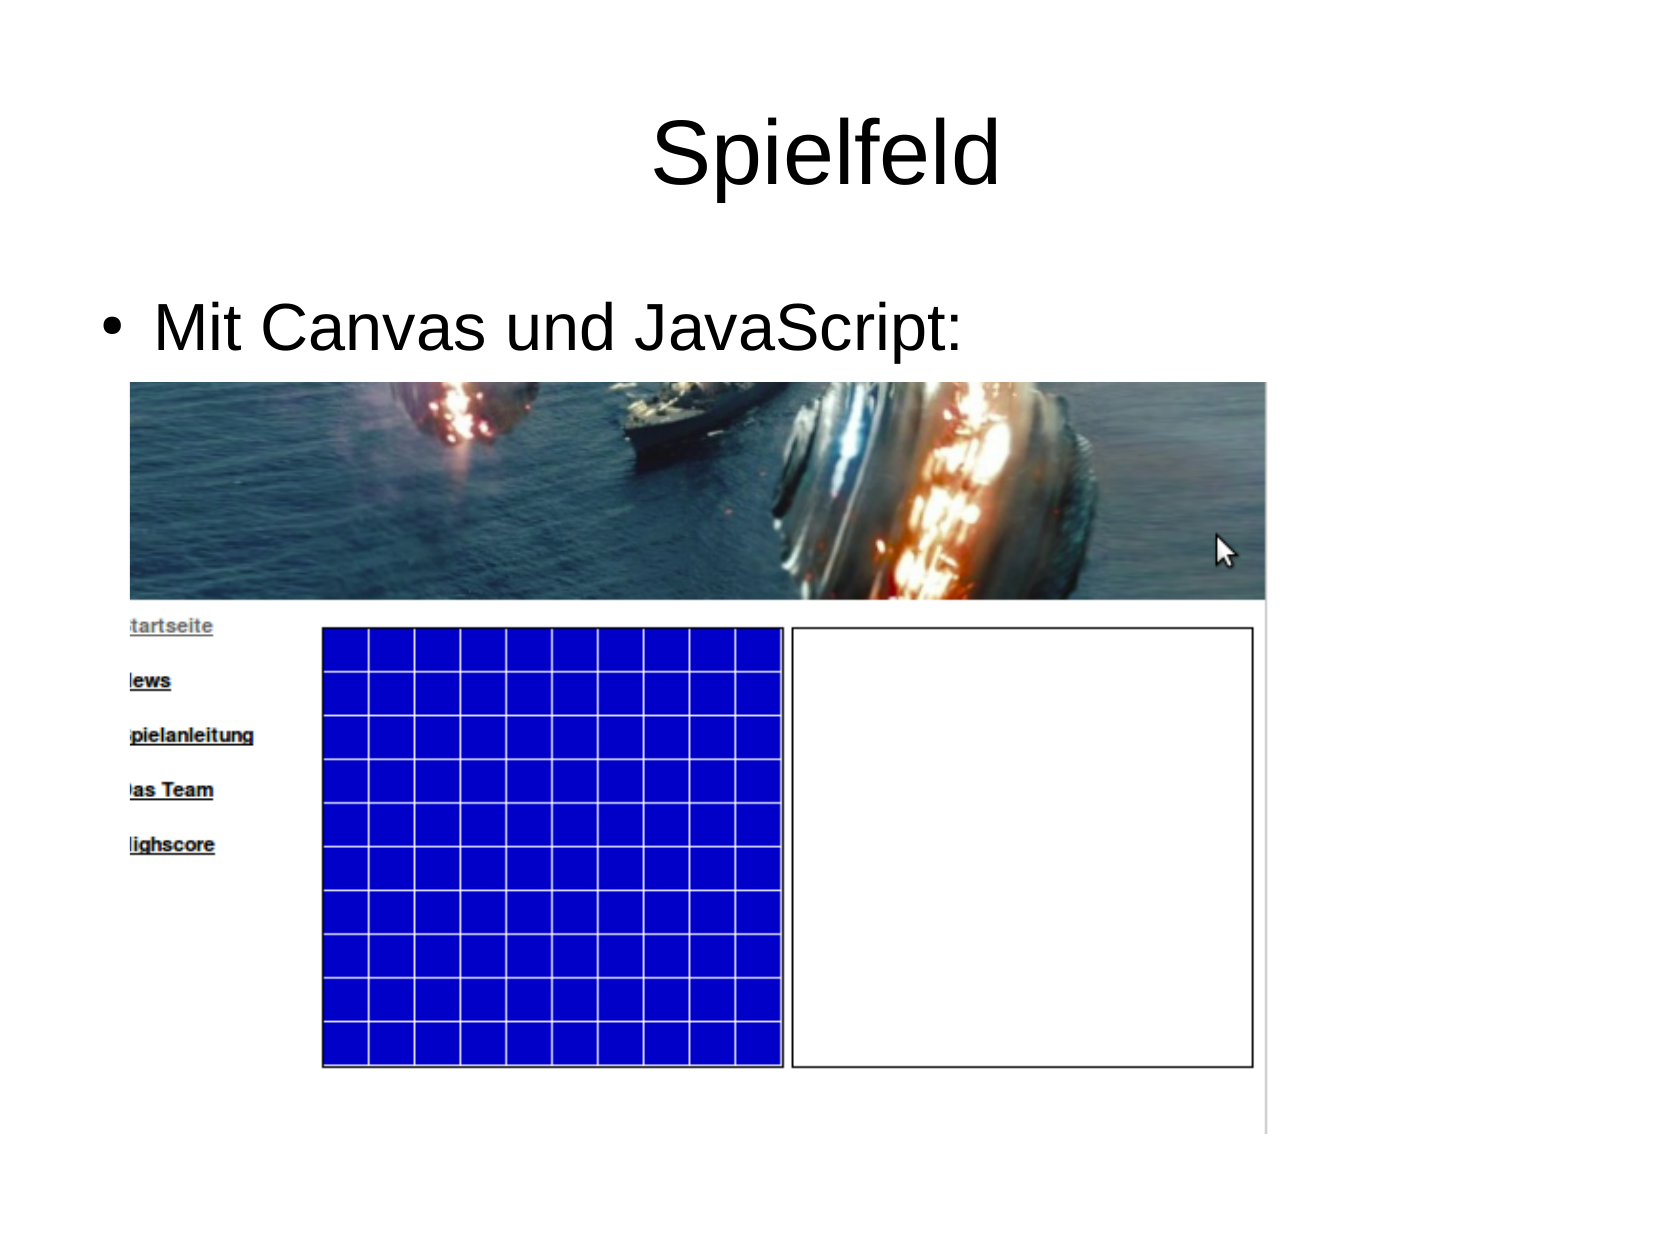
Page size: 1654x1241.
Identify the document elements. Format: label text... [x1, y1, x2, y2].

picture [129, 382, 1371, 1134]
list Mit Canvas und JavaScript: [82, 290, 1538, 1010]
title Spielfeld [82, 49, 1571, 257]
